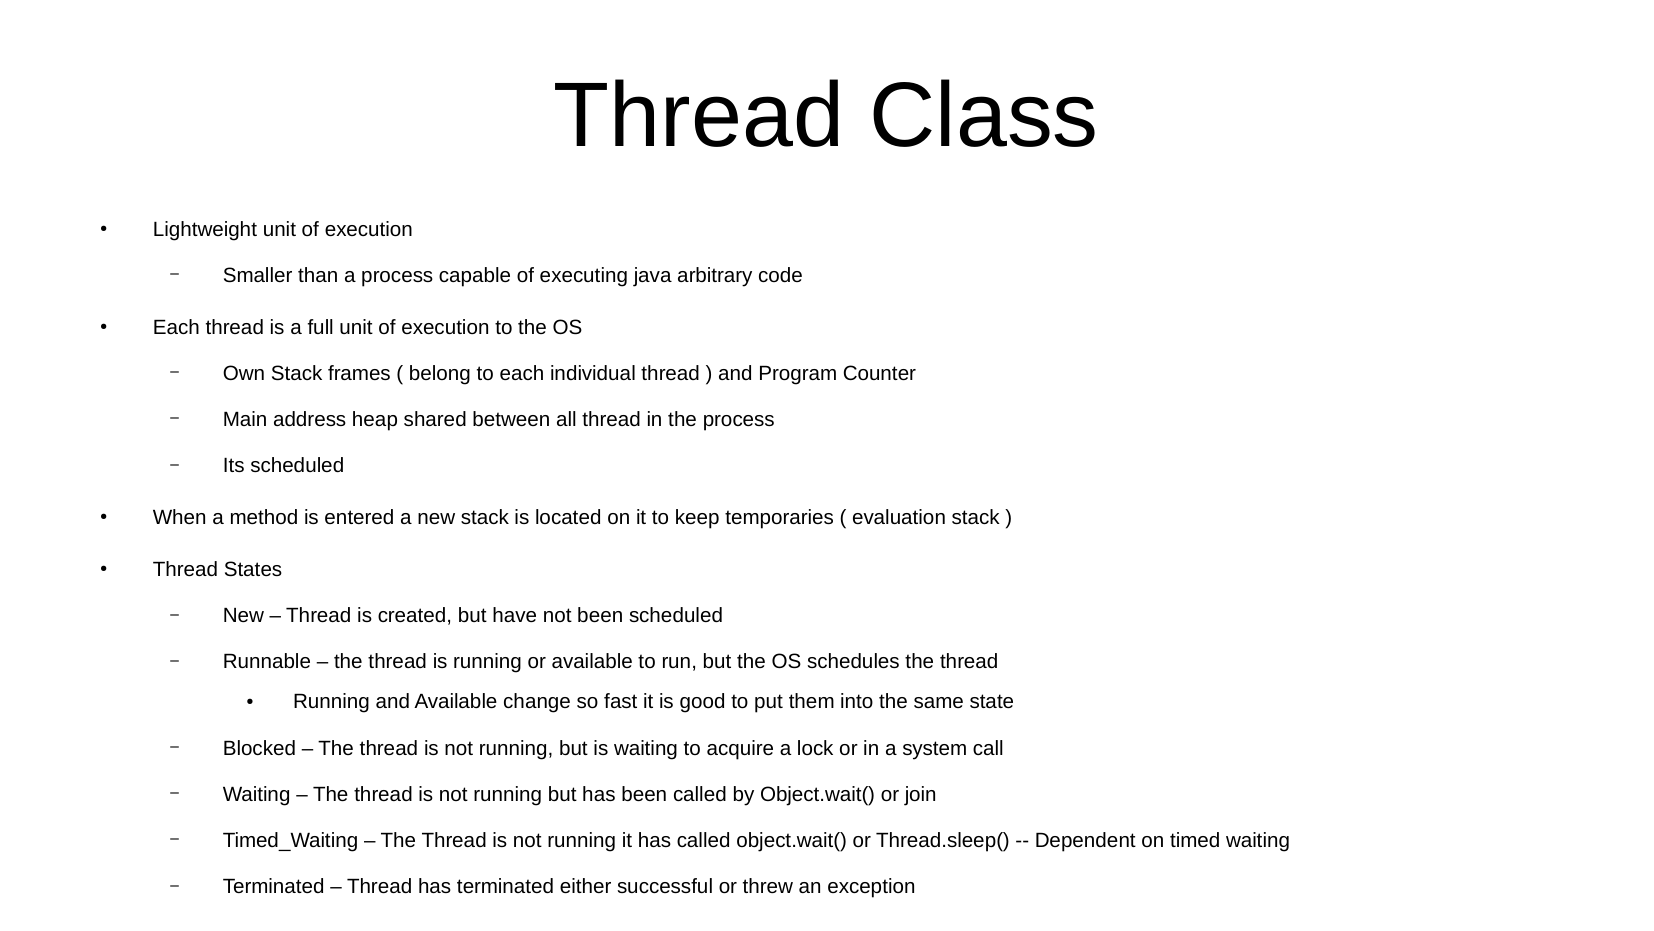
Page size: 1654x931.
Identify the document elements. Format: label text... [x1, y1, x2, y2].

list Lightweight unit of execution Smaller than a process capable of executing java arbitrary code Each thread is a full unit of execution to the OS Own Stack frames ( belong to each individual thread ) and Program Counter Main address heap shared between all thread in the process Its scheduled When a method is entered a new stack is located on it to keep temporaries ( evaluation stack ) Thread States New – Thread is created, but have not been scheduled Runnable – the thread is running or available to run, but the OS schedules the thread Running and Available change so fast it is good to put them into the same state Blocked – The thread is not running, but is waiting to acquire a lock or in a system call Waiting – The thread is not running but has been called by Object.wait() or join Timed_Waiting – The Thread is not running it has called object.wait() or Thread.sleep() -- Dependent on timed waiting Terminated – Thread has terminated either successful or threw an exception [82, 217, 1613, 901]
title Thread Class [82, 37, 1571, 193]
